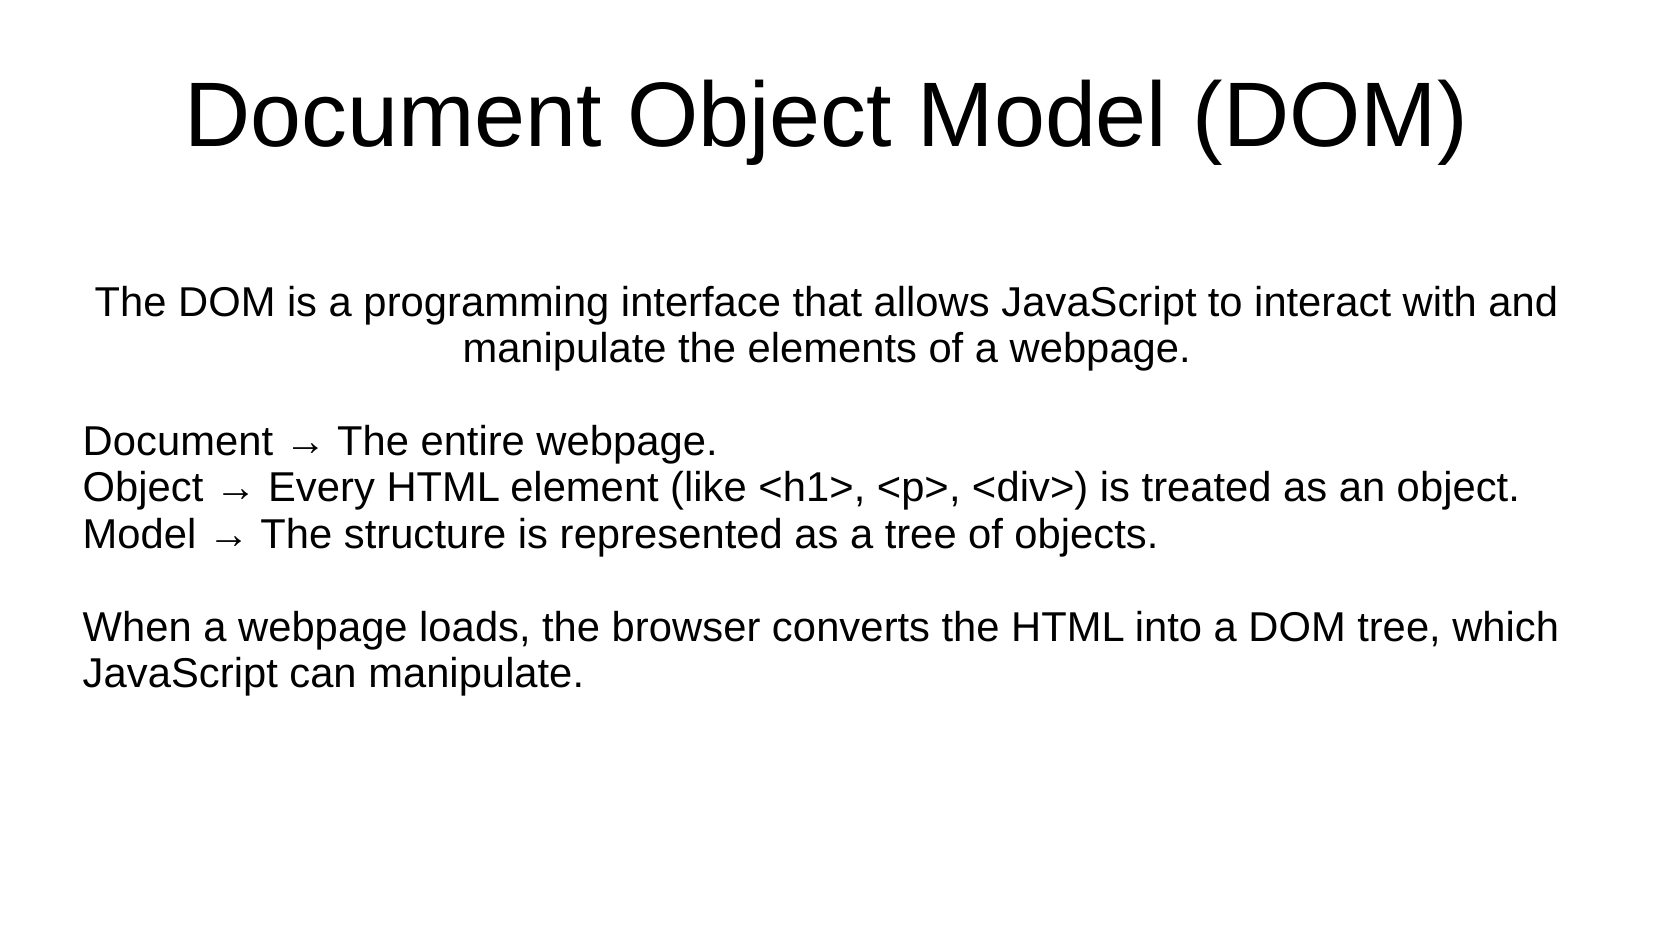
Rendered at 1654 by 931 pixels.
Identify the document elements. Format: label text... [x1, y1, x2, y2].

title Document Object Model (DOM) [82, 37, 1571, 193]
subtitle The DOM is a programming interface that allows JavaScript to interact with and manipulate the elements of a webpage. Document → The entire webpage. Object → Every HTML element (like <h1>, <p>, <div>) is treated as an object. Model → The structure is represented as a tree of objects. When a webpage loads, the browser converts the HTML into a DOM tree, which JavaScript can manipulate. [82, 217, 1571, 758]
